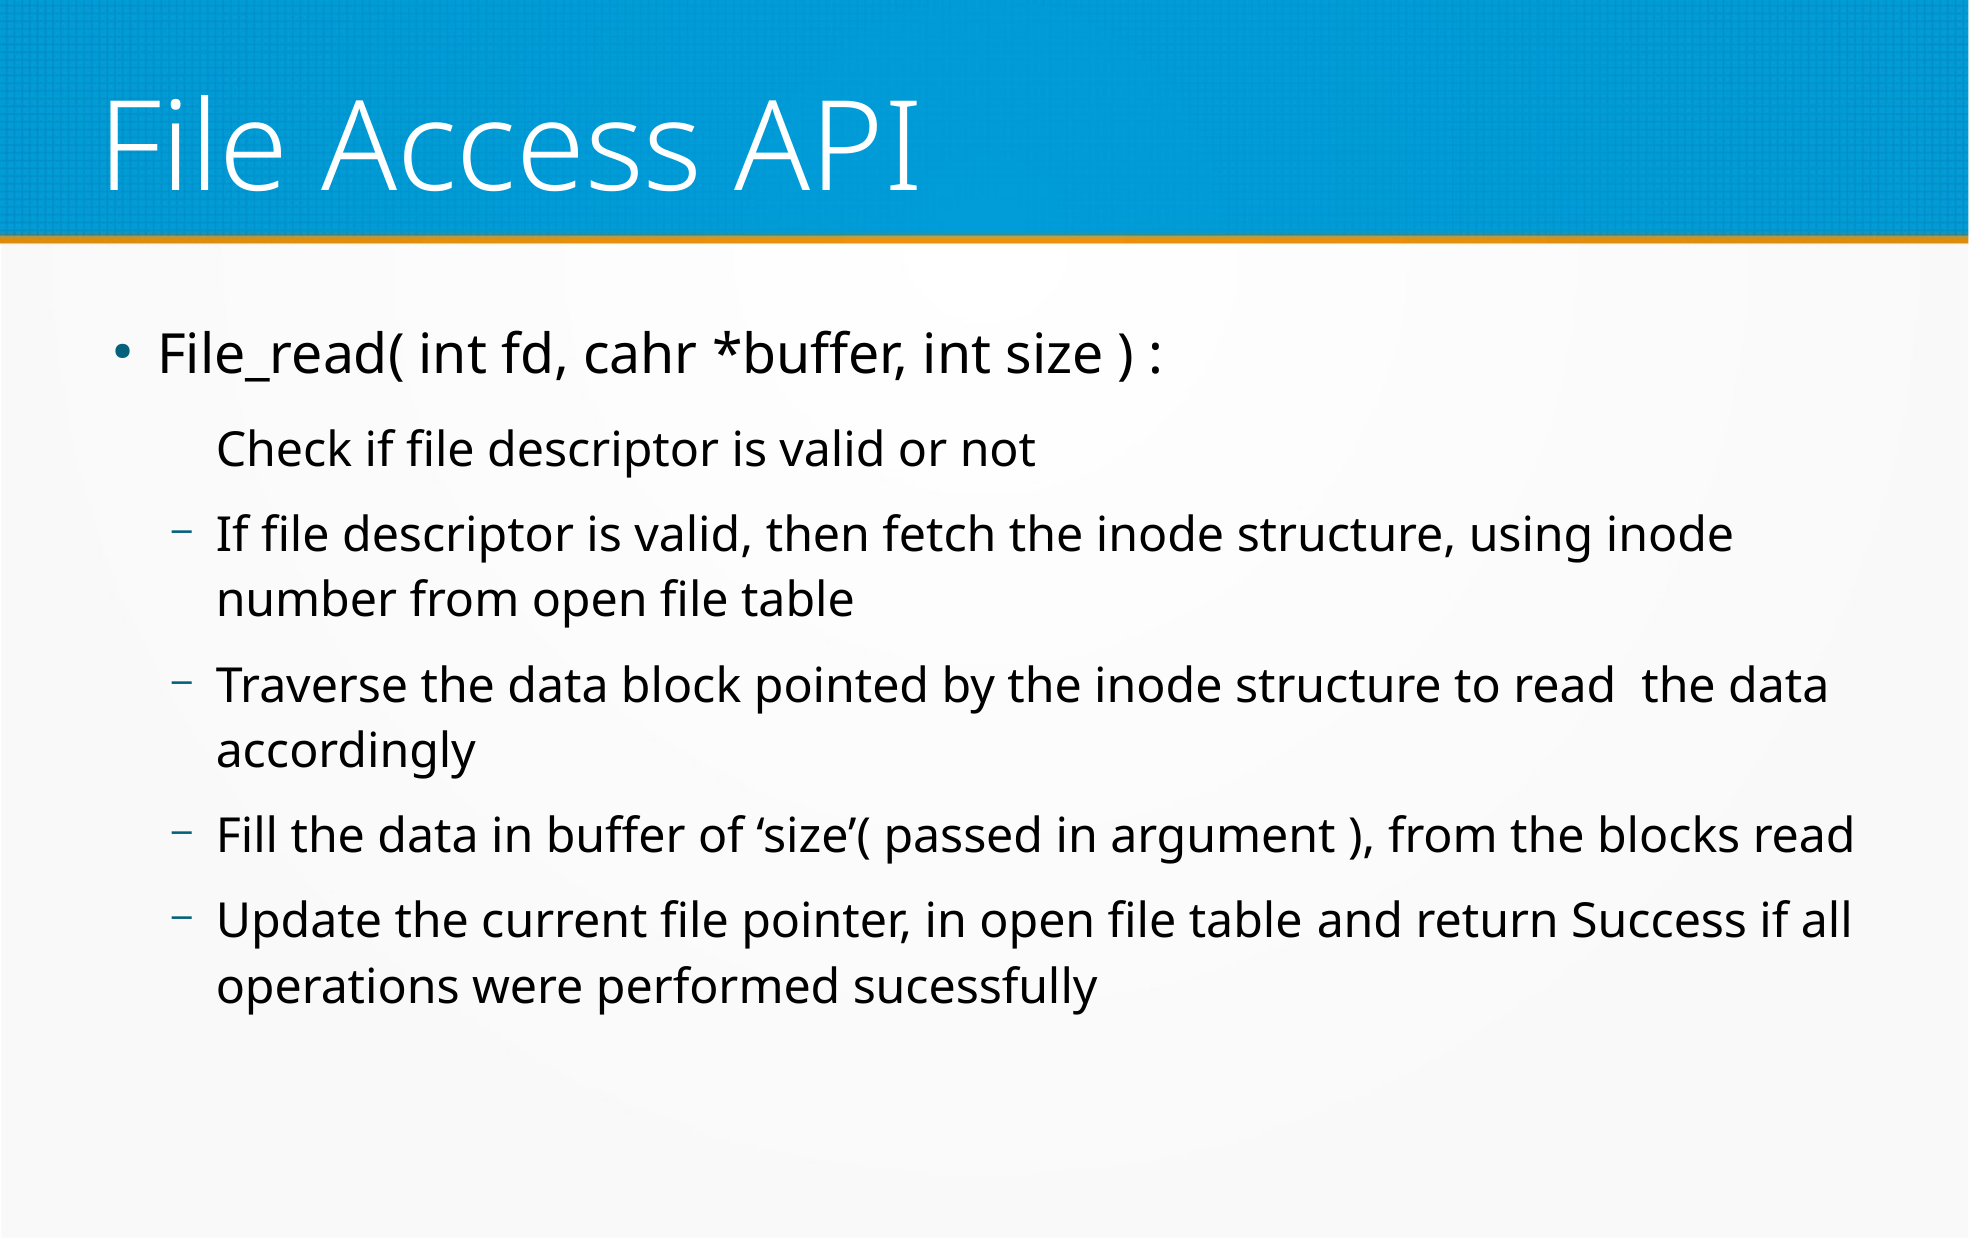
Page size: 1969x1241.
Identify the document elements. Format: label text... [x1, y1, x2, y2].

title File Access API [98, 19, 1870, 227]
list File_read( int fd, cahr *buffer, int size ) : Check if file descriptor is valid or not If file descriptor is valid, then fetch the inode structure, using inode number from open file table Traverse the data block pointed by the inode structure to read the data accordingly Fill the data in buffer of ‘size’( passed in argument ), from the blocks read Update the current file pointer, in open file table and return Success if all operations were performed sucessfully [98, 315, 1861, 1081]
picture [0, 233, 1969, 1241]
